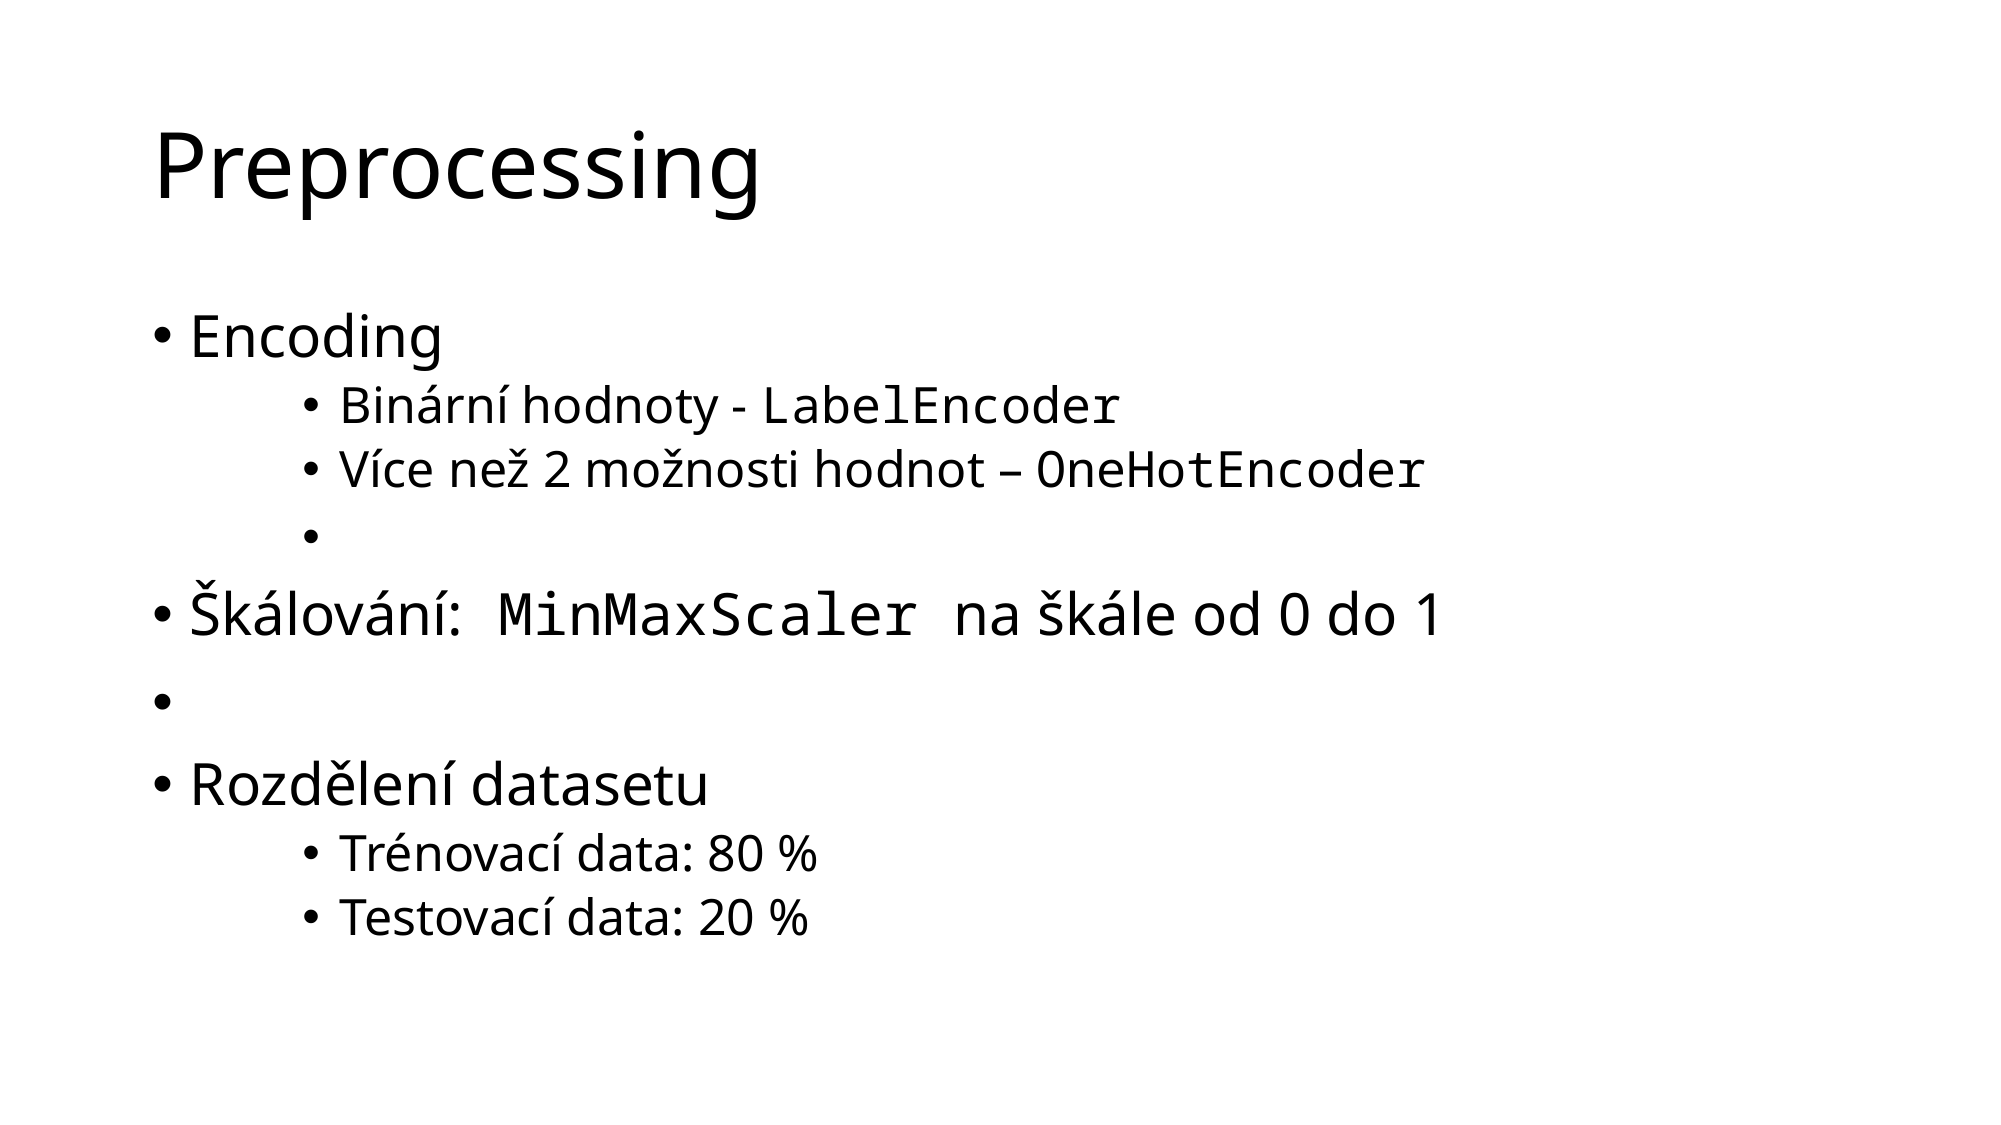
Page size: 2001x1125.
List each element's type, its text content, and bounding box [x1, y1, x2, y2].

list Encoding Binární hodnoty - LabelEncoder Více než 2 možnosti hodnot – OneHotEncoder Škálování: MinMaxScaler na škále od 0 do 1 Rozdělení datasetu Trénovací data: 80 % Testovací data: 20 % [137, 299, 1863, 1086]
title Preprocessing [137, 59, 1863, 278]
